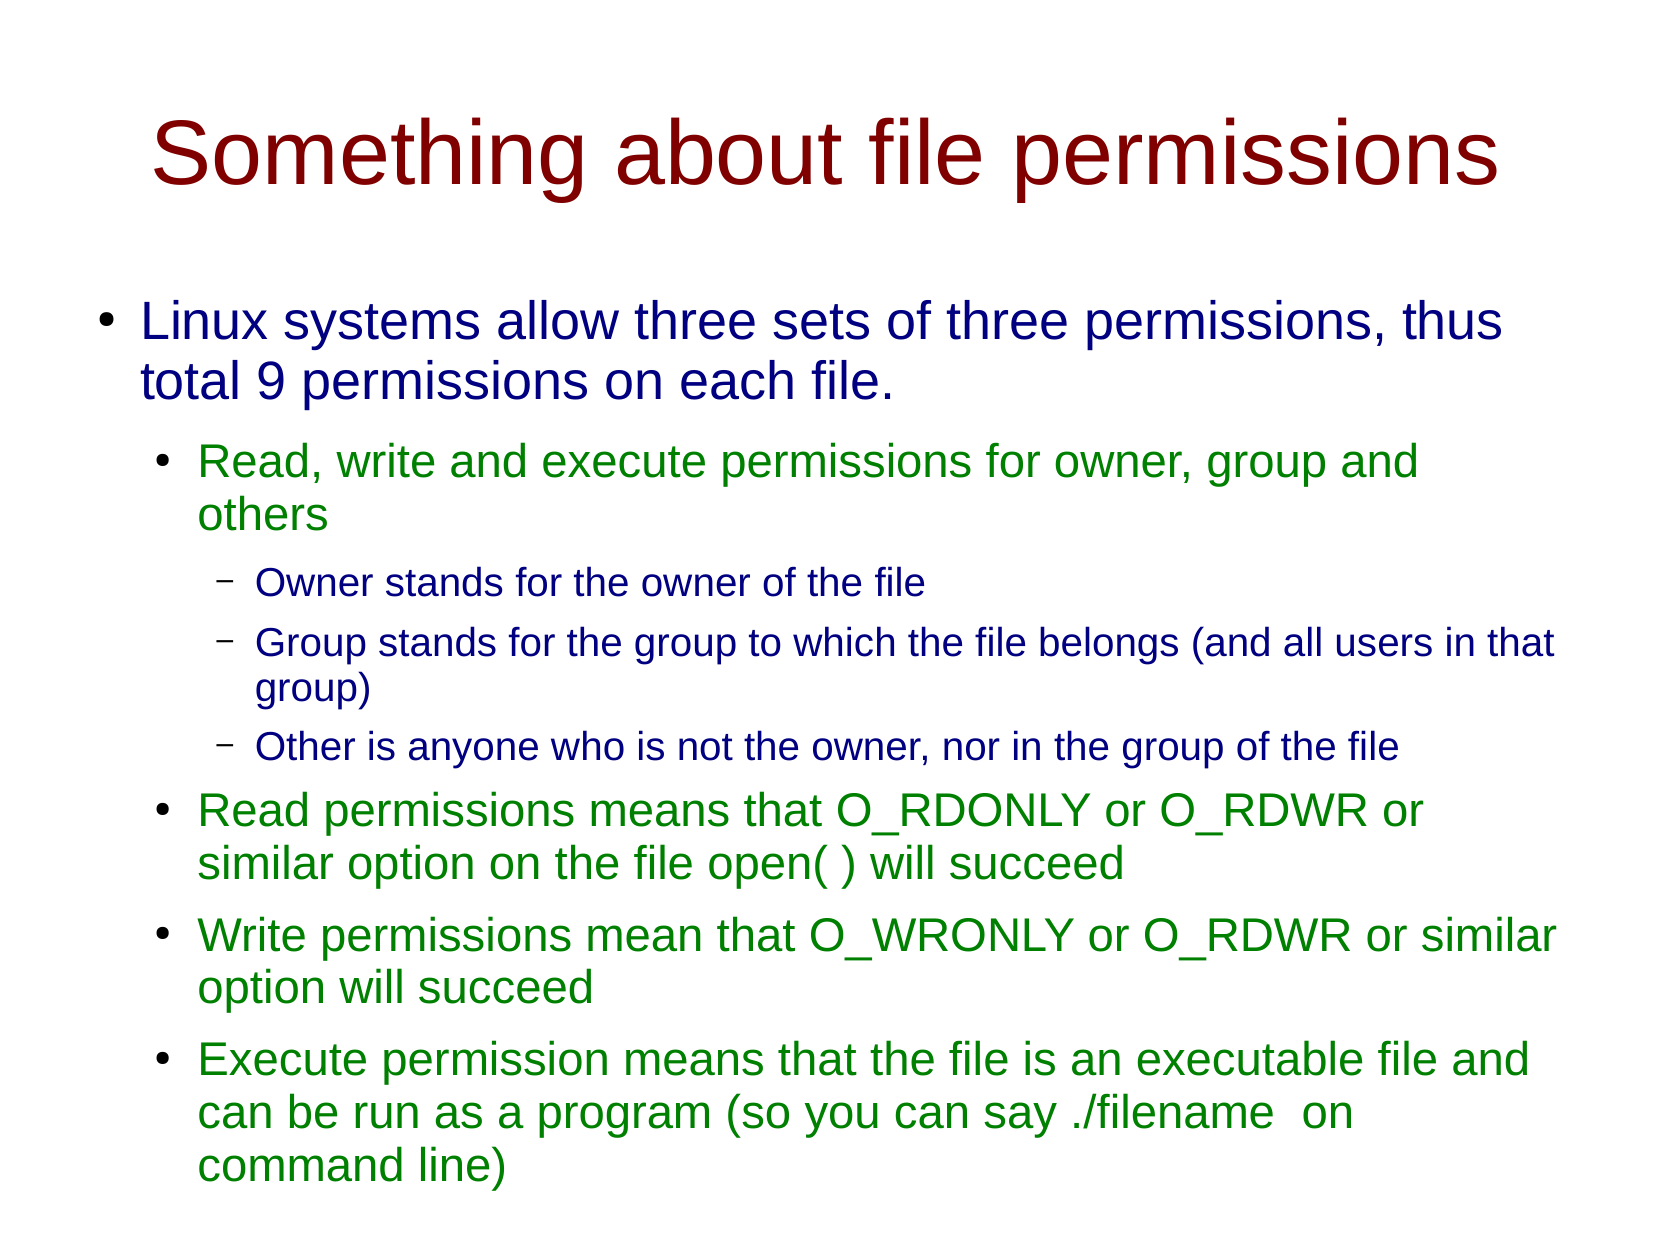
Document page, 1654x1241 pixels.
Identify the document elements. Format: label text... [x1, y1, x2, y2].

list Linux systems allow three sets of three permissions, thus total 9 permissions on each file. Read, write and execute permissions for owner, group and others Owner stands for the owner of the file Group stands for the group to which the file belongs (and all users in that group) Other is anyone who is not the owner, nor in the group of the file Read permissions means that O_RDONLY or O_RDWR or similar option on the file open( ) will succeed Write permissions mean that O_WRONLY or O_RDWR or similar option will succeed Execute permission means that the file is an executable file and can be run as a program (so you can say ./filename on command line) [82, 290, 1560, 1193]
title Something about file permissions [82, 49, 1571, 257]
